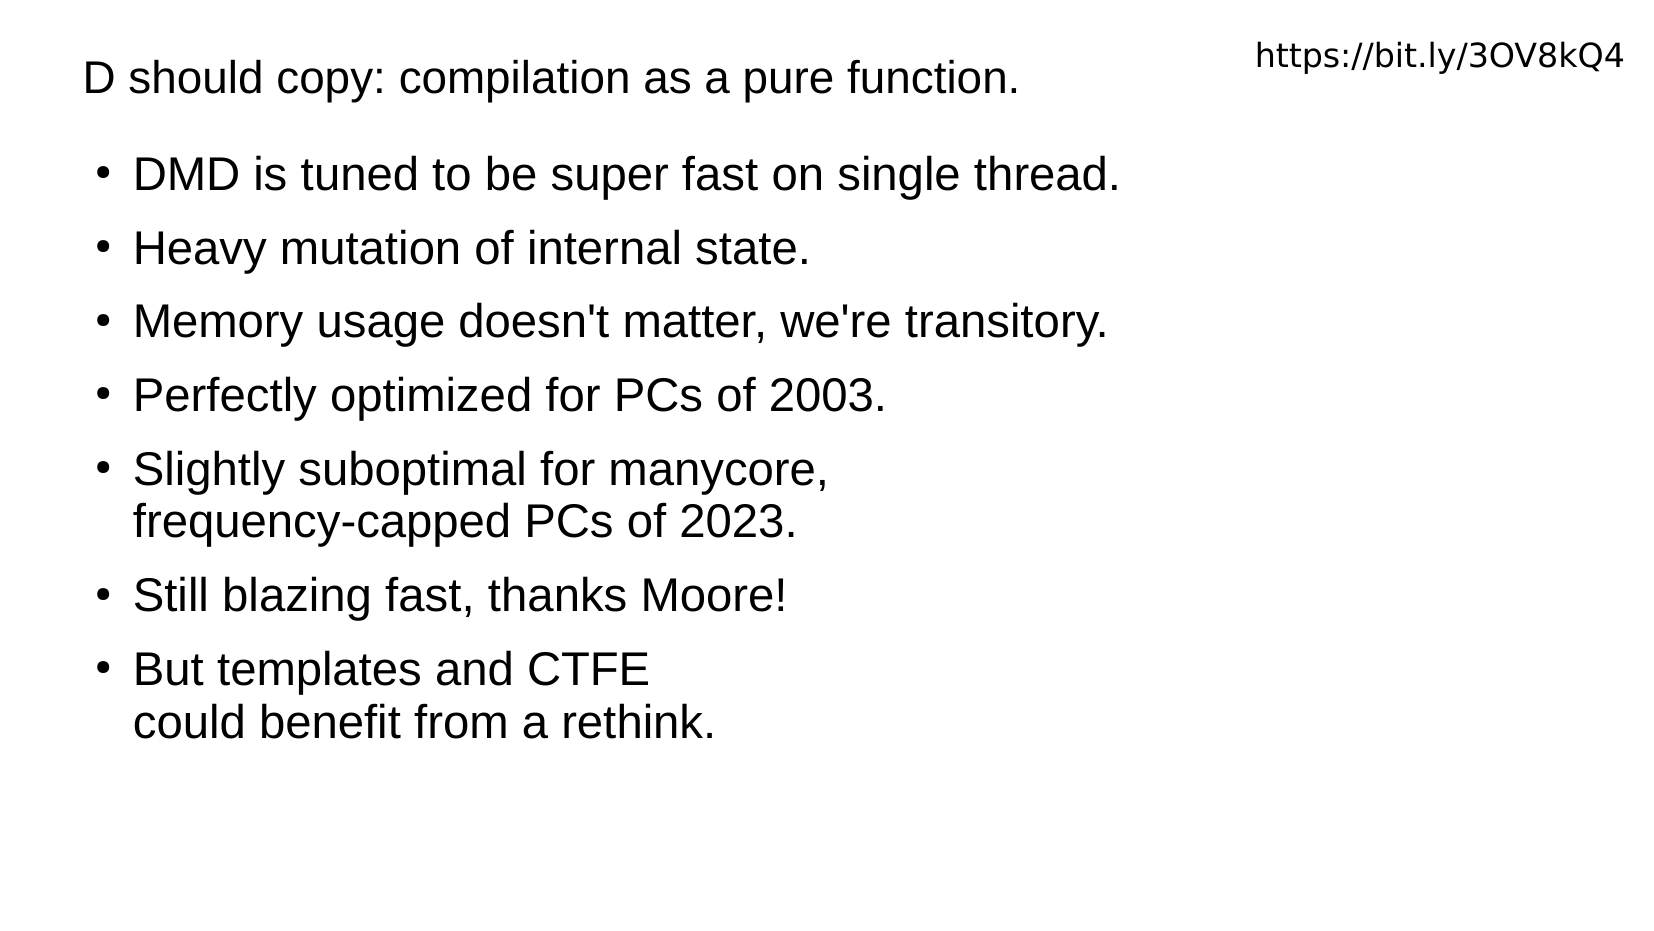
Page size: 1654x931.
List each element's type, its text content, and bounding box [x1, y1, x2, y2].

list DMD is tuned to be super fast on single thread. Heavy mutation of internal state. Memory usage doesn't matter, we're transitory. Perfectly optimized for PCs of 2003. Slightly suboptimal for manycore, frequency-capped PCs of 2023. Still blazing fast, thanks Moore! But templates and CTFE could benefit from a rethink. [82, 147, 1571, 758]
title D should copy: compilation as a pure function. [82, 37, 1270, 119]
